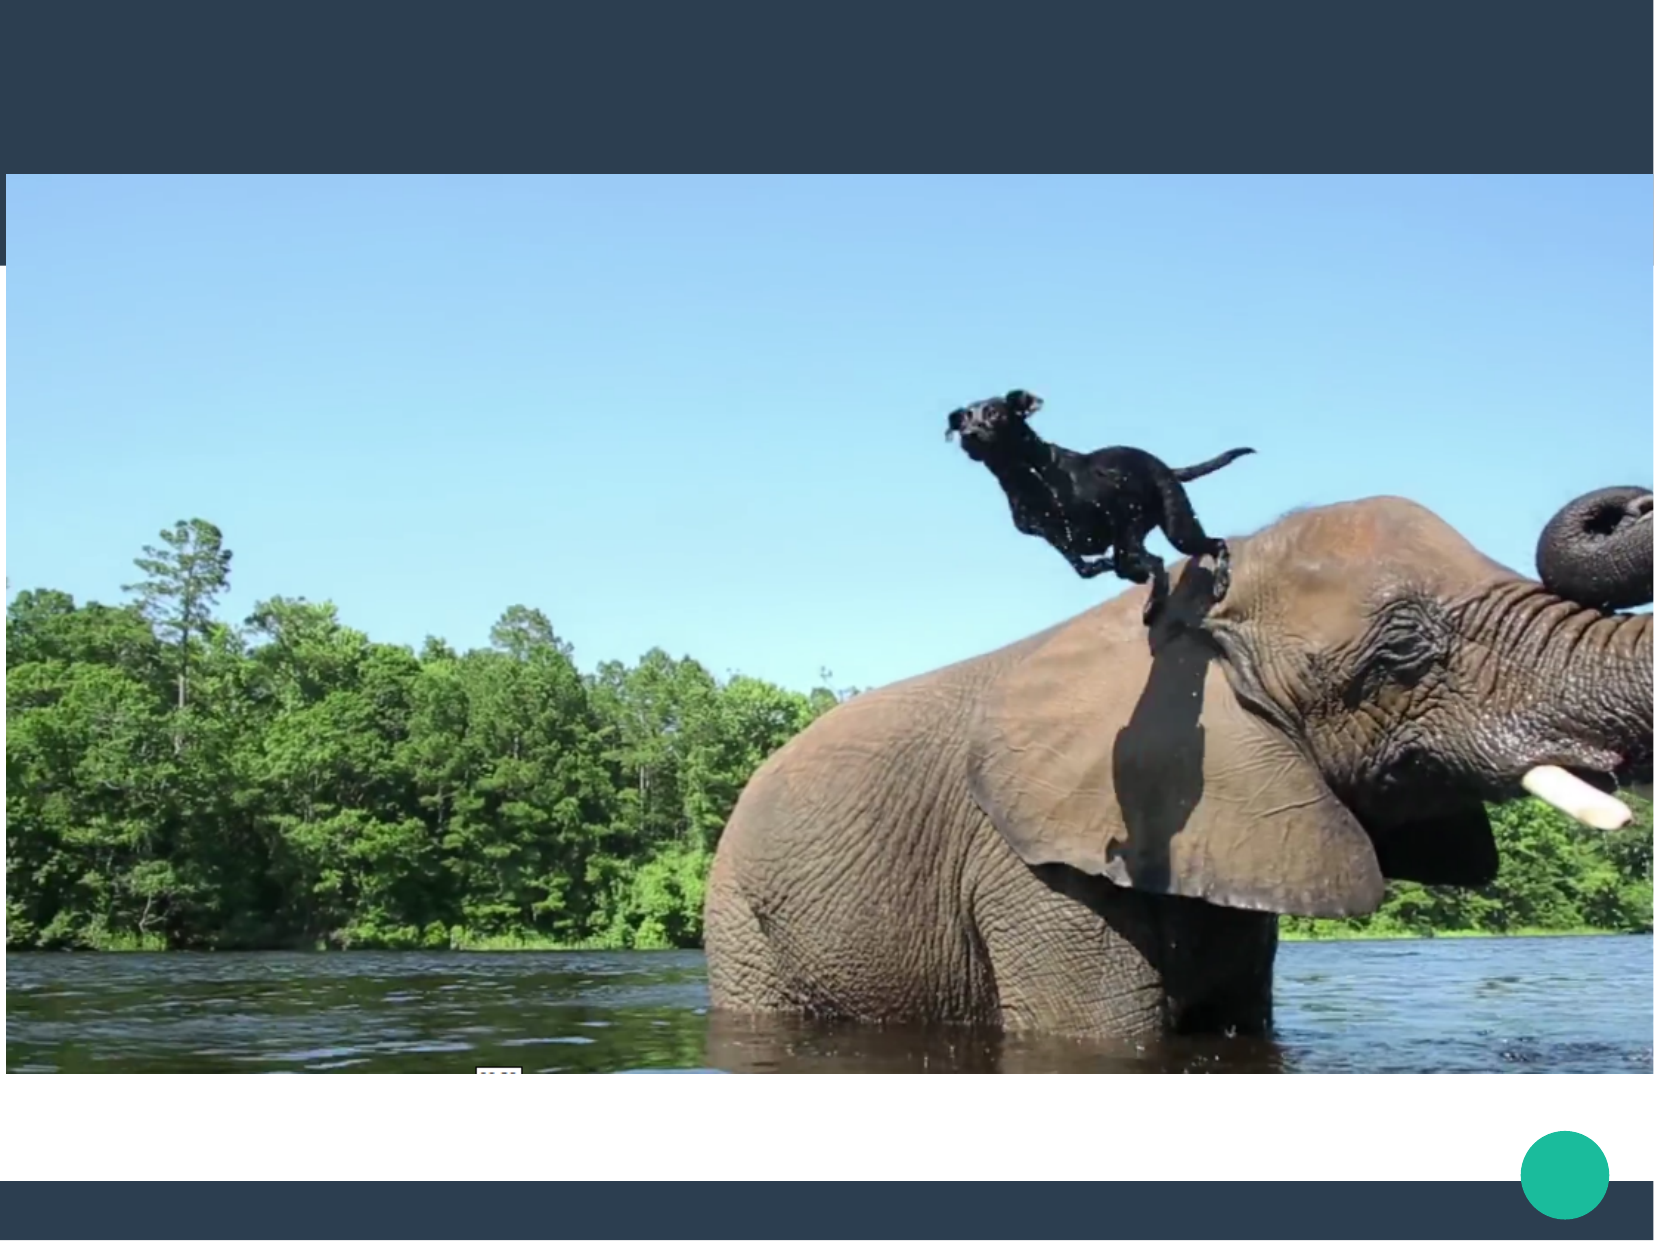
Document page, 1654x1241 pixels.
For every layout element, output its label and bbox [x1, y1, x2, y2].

picture [6, 174, 1654, 1074]
